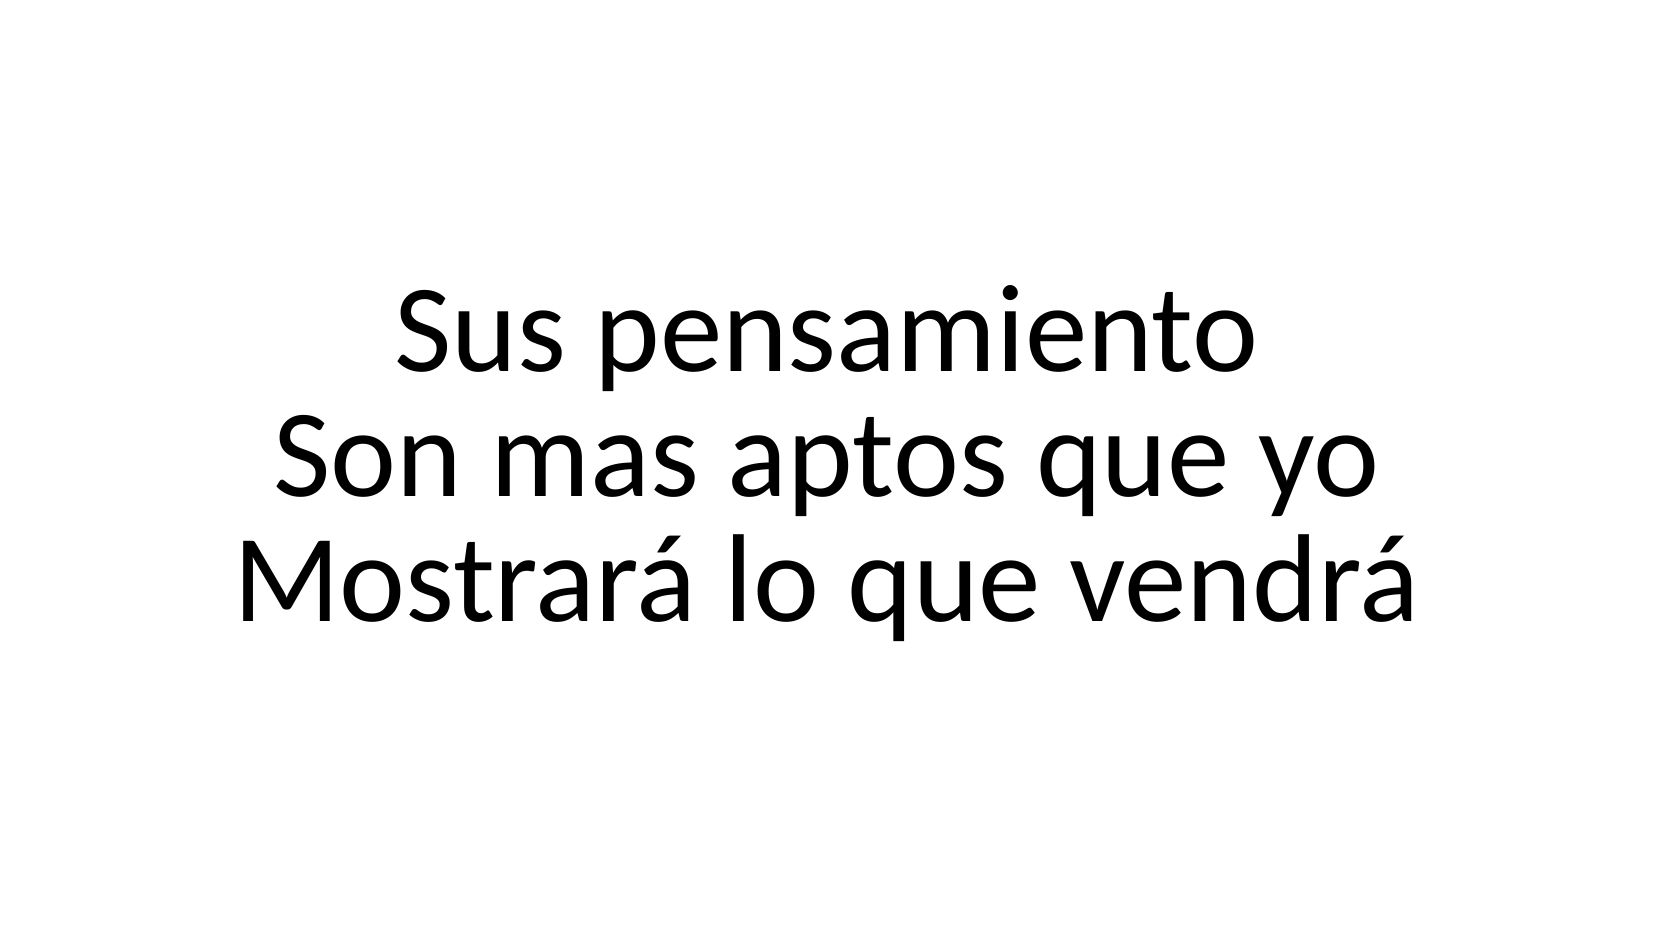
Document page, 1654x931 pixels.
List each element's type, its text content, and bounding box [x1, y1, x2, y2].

title Sus pensamiento Son mas aptos que yo Mostrará lo que vendrá [0, 0, 1654, 931]
